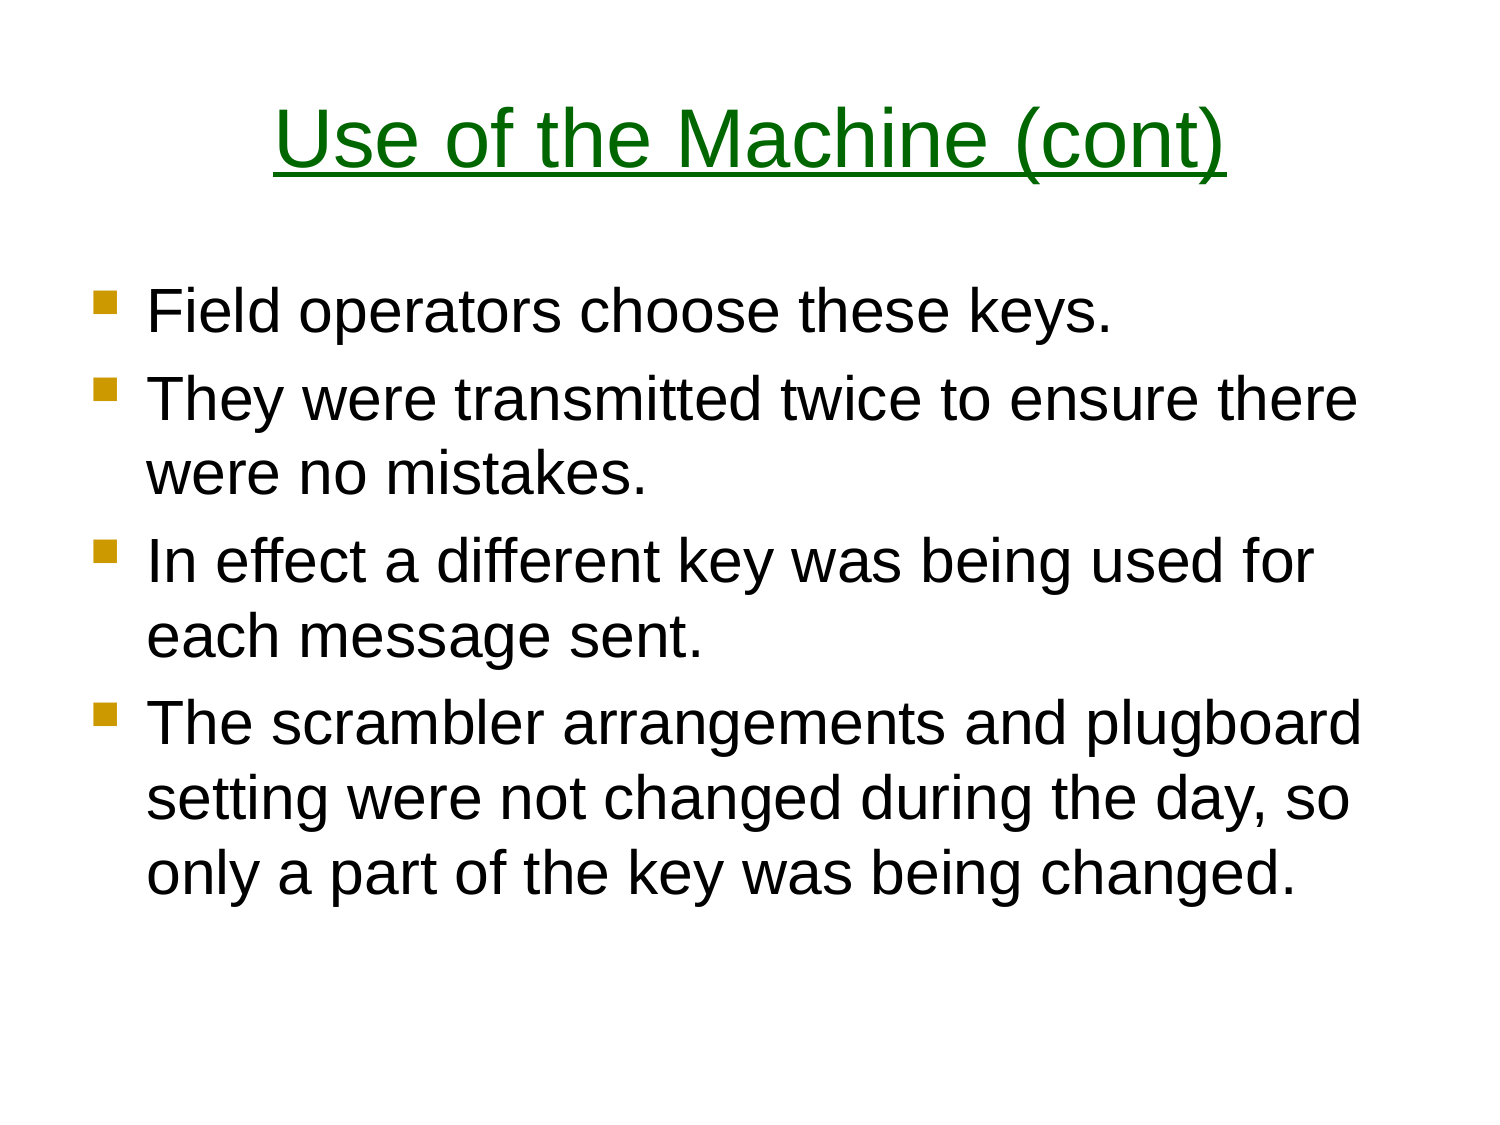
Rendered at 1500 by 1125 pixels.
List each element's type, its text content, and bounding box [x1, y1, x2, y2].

title Use of the Machine (cont) [75, 88, 1425, 190]
list Field operators choose these keys. They were transmitted twice to ensure there were no mistakes. In effect a different key was being used for each message sent. The scrambler arrangements and plugboard setting were not changed during the day, so only a part of the key was being changed. [75, 262, 1425, 1006]
